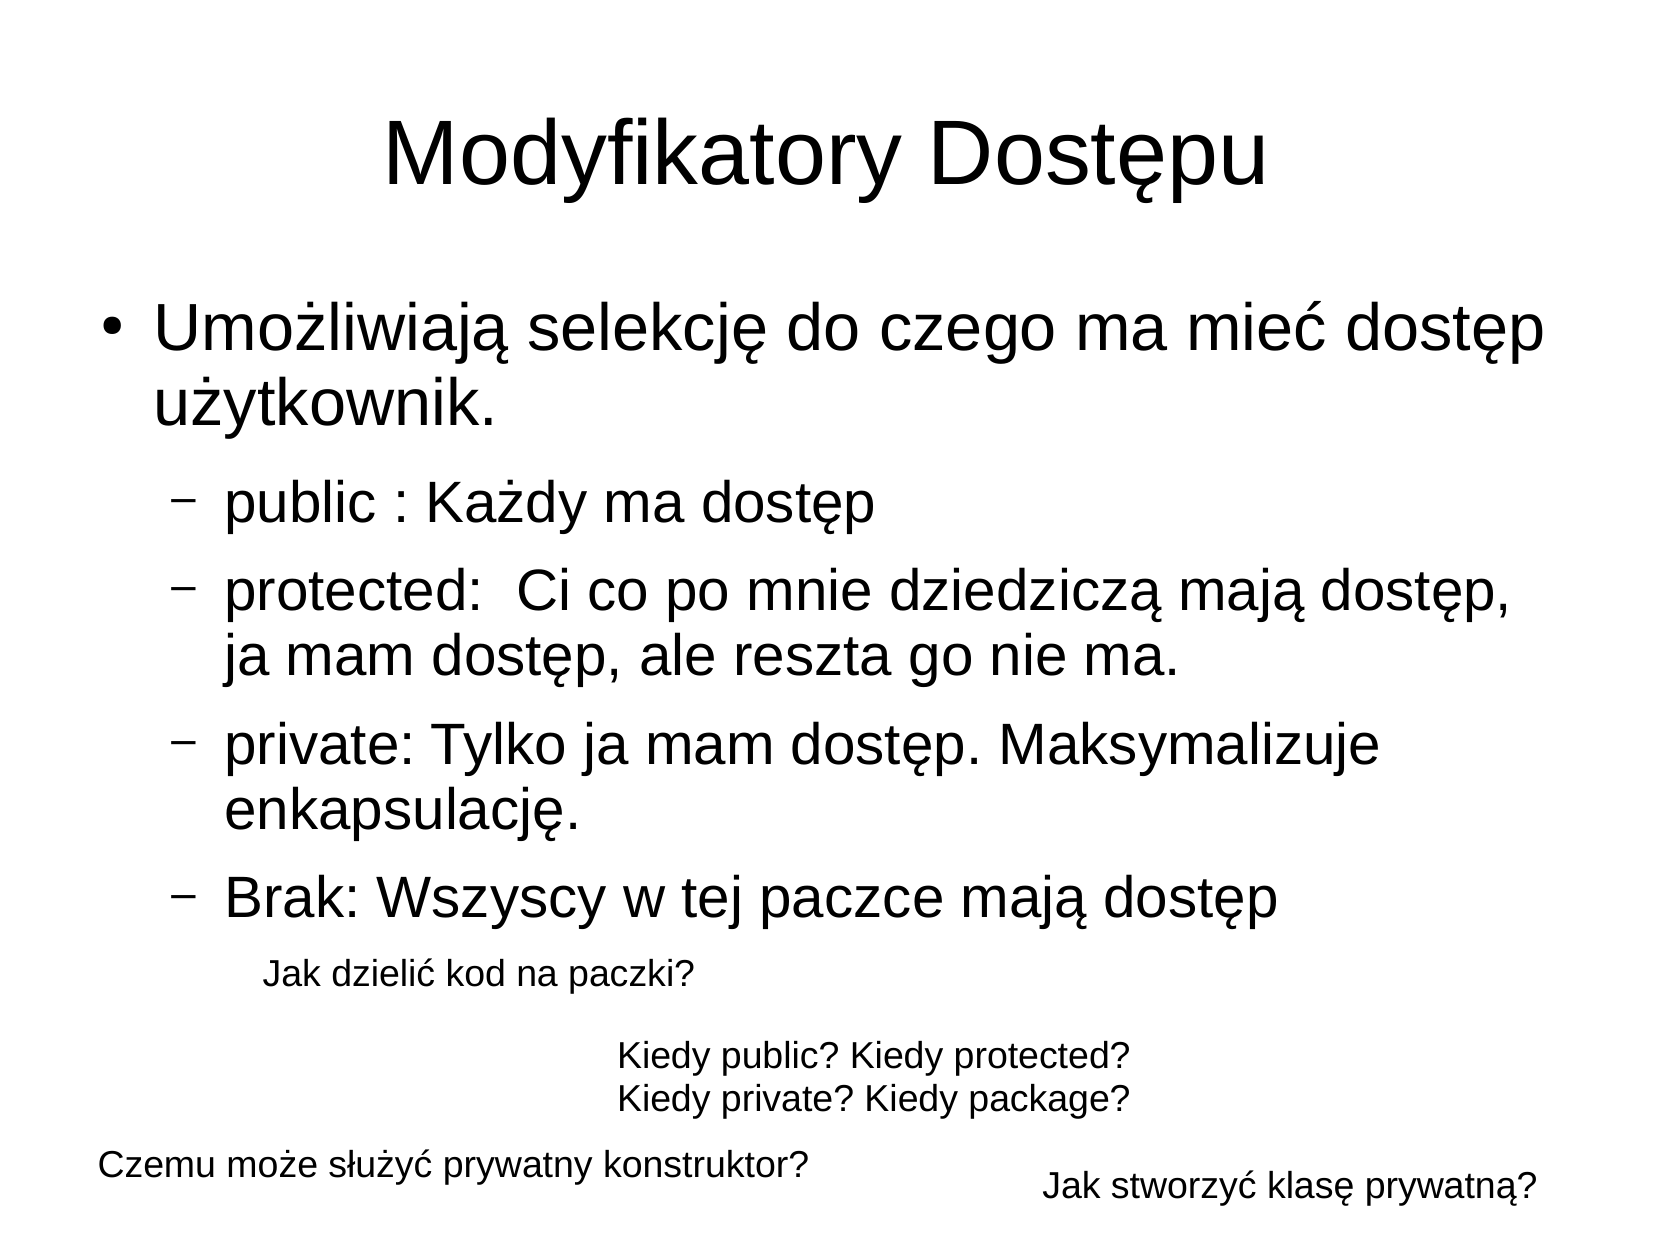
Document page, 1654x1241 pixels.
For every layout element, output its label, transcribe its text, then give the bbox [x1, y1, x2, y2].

title Modyfikatory Dostępu [82, 49, 1571, 257]
list Umożliwiają selekcję do czego ma mieć dostęp użytkownik. public : Każdy ma dostęp protected: Ci co po mnie dziedziczą mają dostęp, ja mam dostęp, ale reszta go nie ma. private: Tylko ja mam dostęp. Maksymalizuje enkapsulację. Brak: Wszyscy w tej paczce mają dostęp [82, 290, 1571, 1010]
text_box Kiedy public? Kiedy protected? Kiedy private? Kiedy package? [602, 1027, 1146, 1127]
text_box Jak dzielić kod na paczki? [248, 944, 922, 1002]
text_box Jak stworzyć klasę prywatną? [1027, 1157, 1560, 1215]
text_box Czemu może służyć prywatny konstruktor? [82, 1136, 993, 1193]
